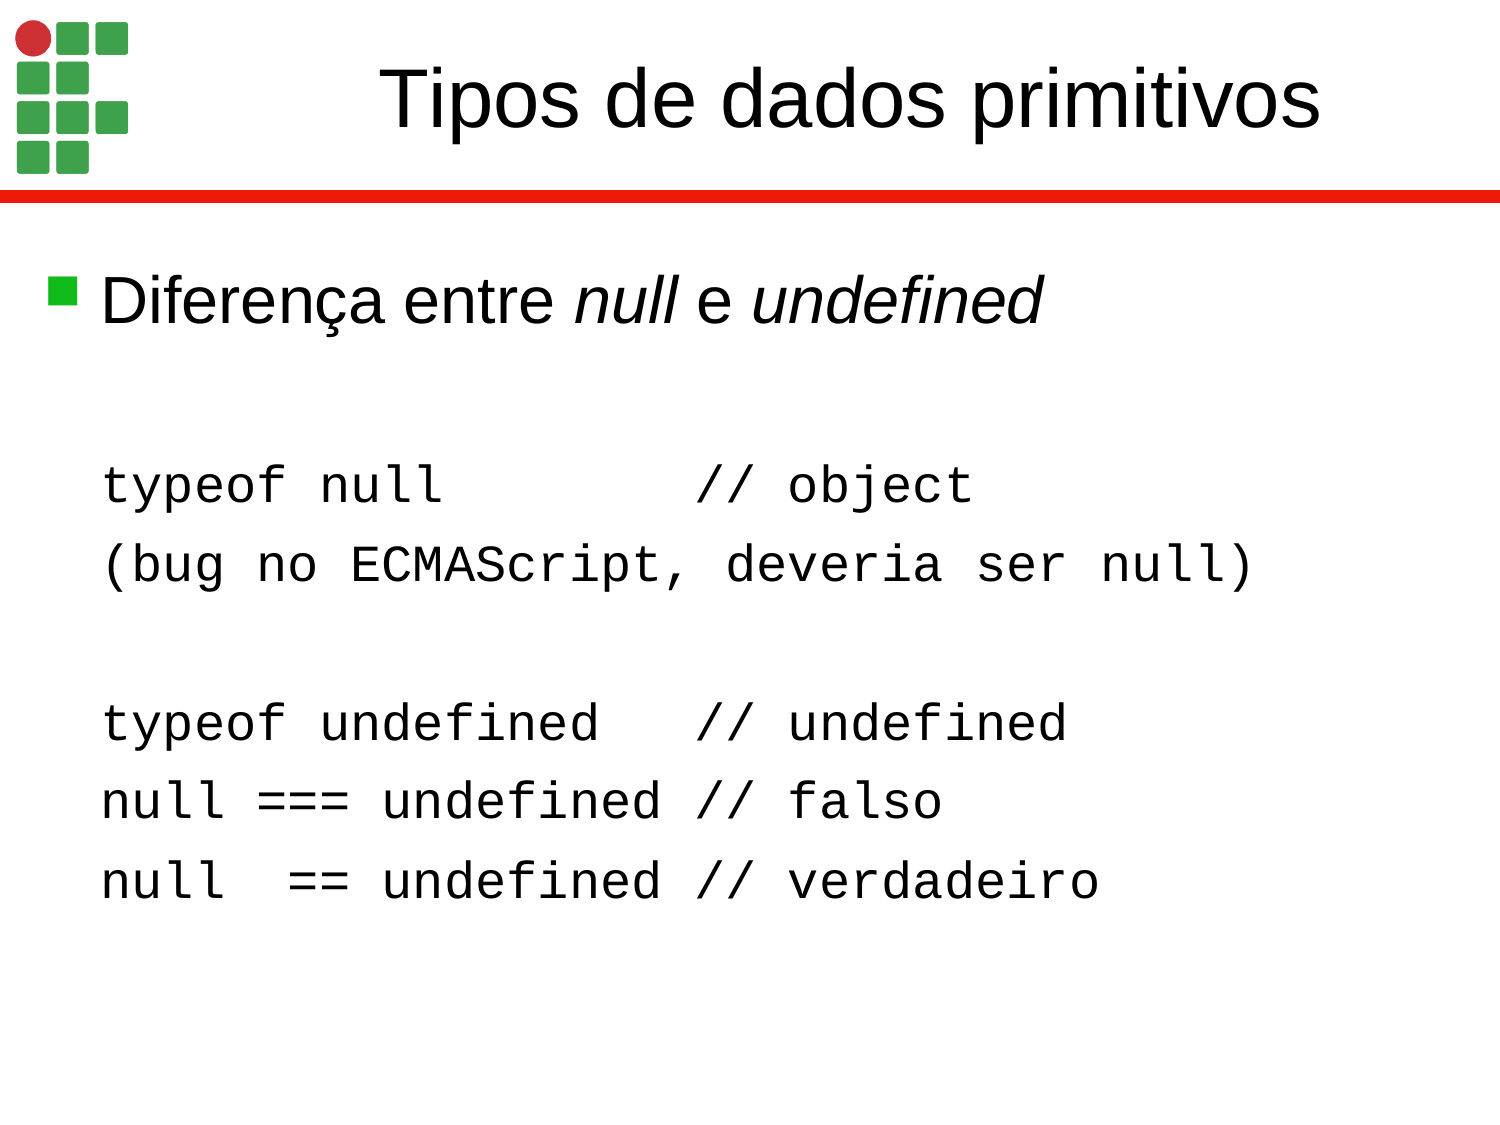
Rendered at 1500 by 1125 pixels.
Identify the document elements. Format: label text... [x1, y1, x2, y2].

title Tipos de dados primitivos [230, 0, 1471, 202]
list Diferença entre null e undefined typeof null // object (bug no ECMAScript, deveria ser null) typeof undefined // undefined null === undefined // falso null == undefined // verdadeiro [29, 207, 1471, 1087]
picture [14, 16, 130, 178]
